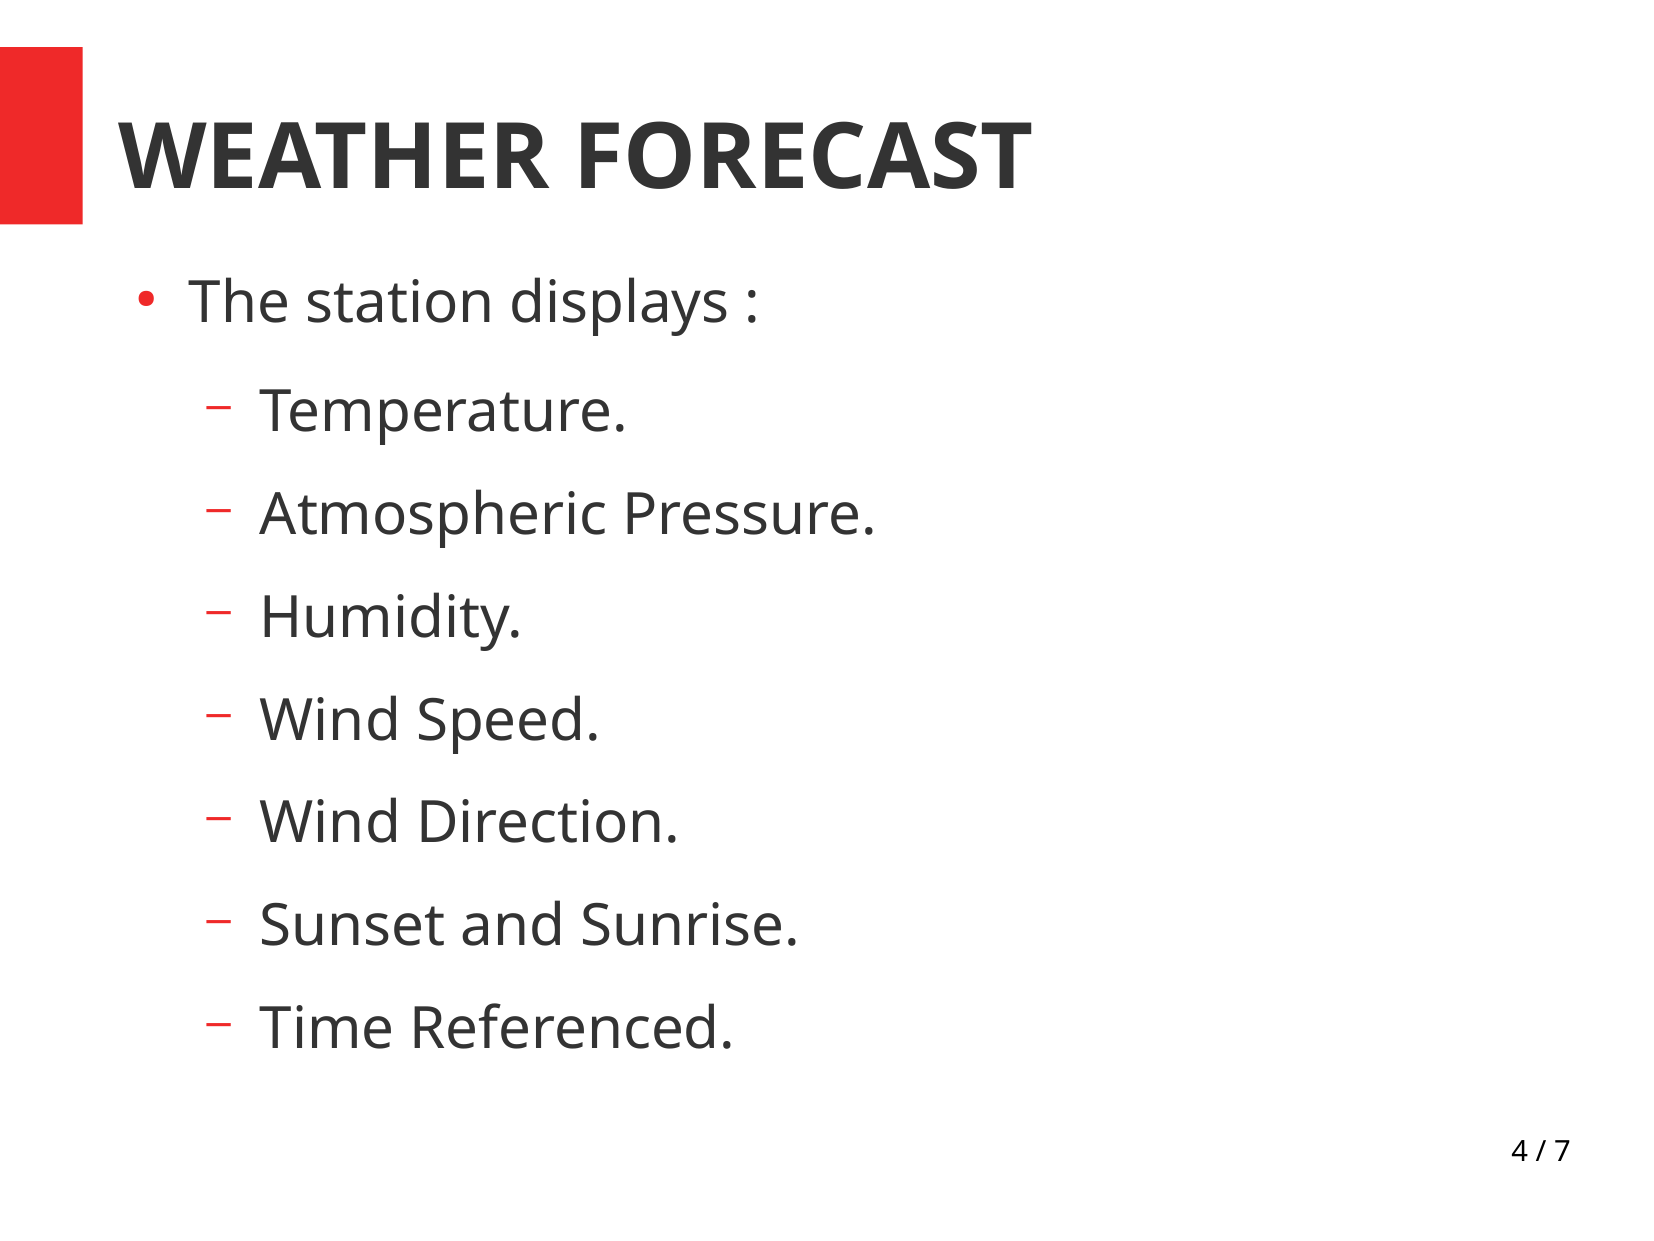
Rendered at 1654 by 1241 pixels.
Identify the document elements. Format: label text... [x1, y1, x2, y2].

title WEATHER FORECAST [118, 49, 1571, 257]
list The station displays : Temperature. Atmospheric Pressure. Humidity. Wind Speed. Wind Direction. Sunset and Sunrise. Time Referenced. [118, 260, 1536, 980]
